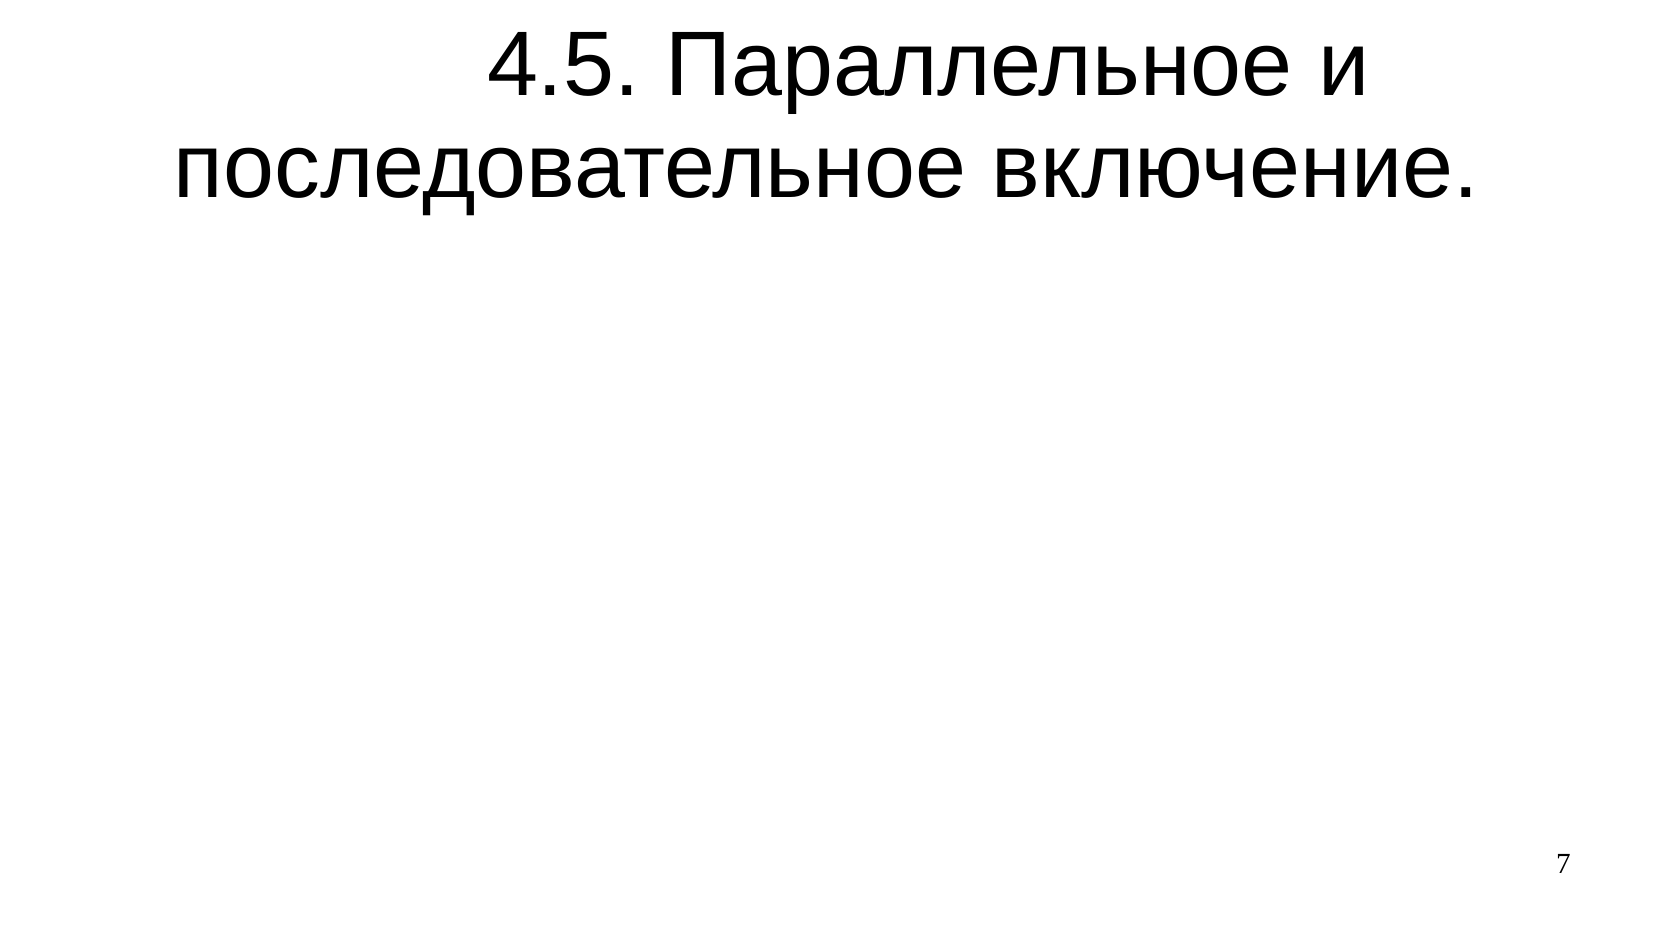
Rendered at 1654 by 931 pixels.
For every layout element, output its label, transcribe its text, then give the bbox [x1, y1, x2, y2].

title 4.5. Параллельное и последовательное включение. [82, 12, 1571, 218]
